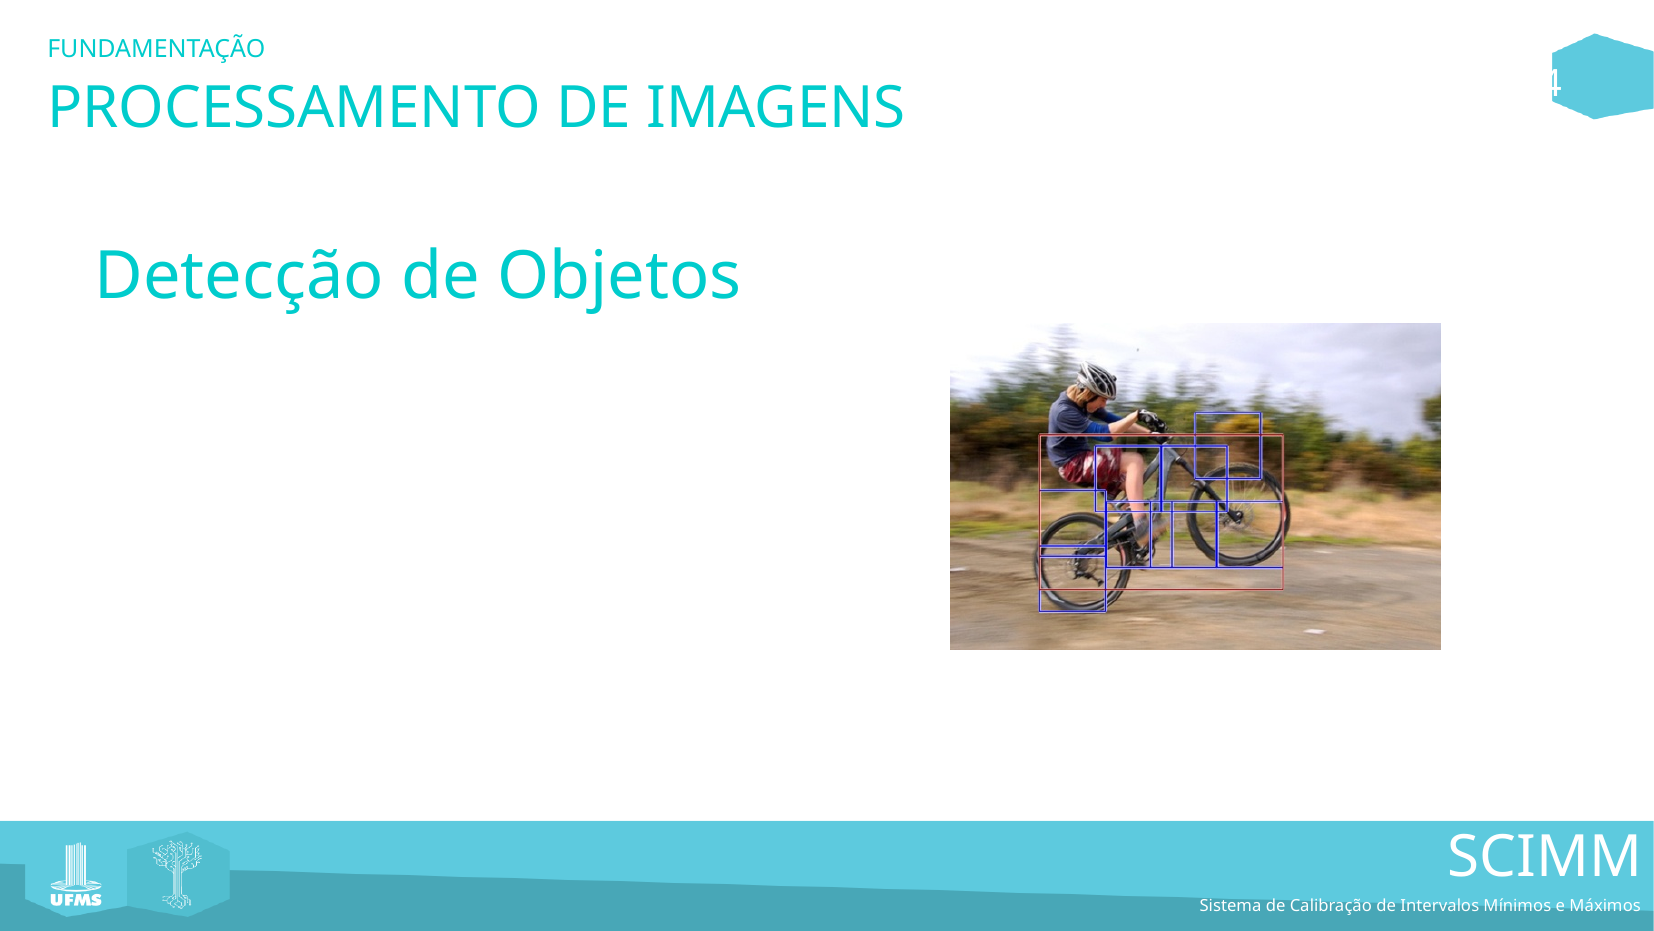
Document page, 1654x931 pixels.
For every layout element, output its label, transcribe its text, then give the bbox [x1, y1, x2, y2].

title SCIMM Sistema de Calibração de Intervalos Mínimos e Máximos [153, 801, 1642, 931]
text_box <number> [1526, 49, 1654, 120]
title FUNDAMENTAÇÃO PROCESSAMENTO DE IMAGENS [11, 10, 1501, 166]
picture [0, 0, 1654, 931]
subtitle Detecção de Objetos [59, 205, 1548, 390]
